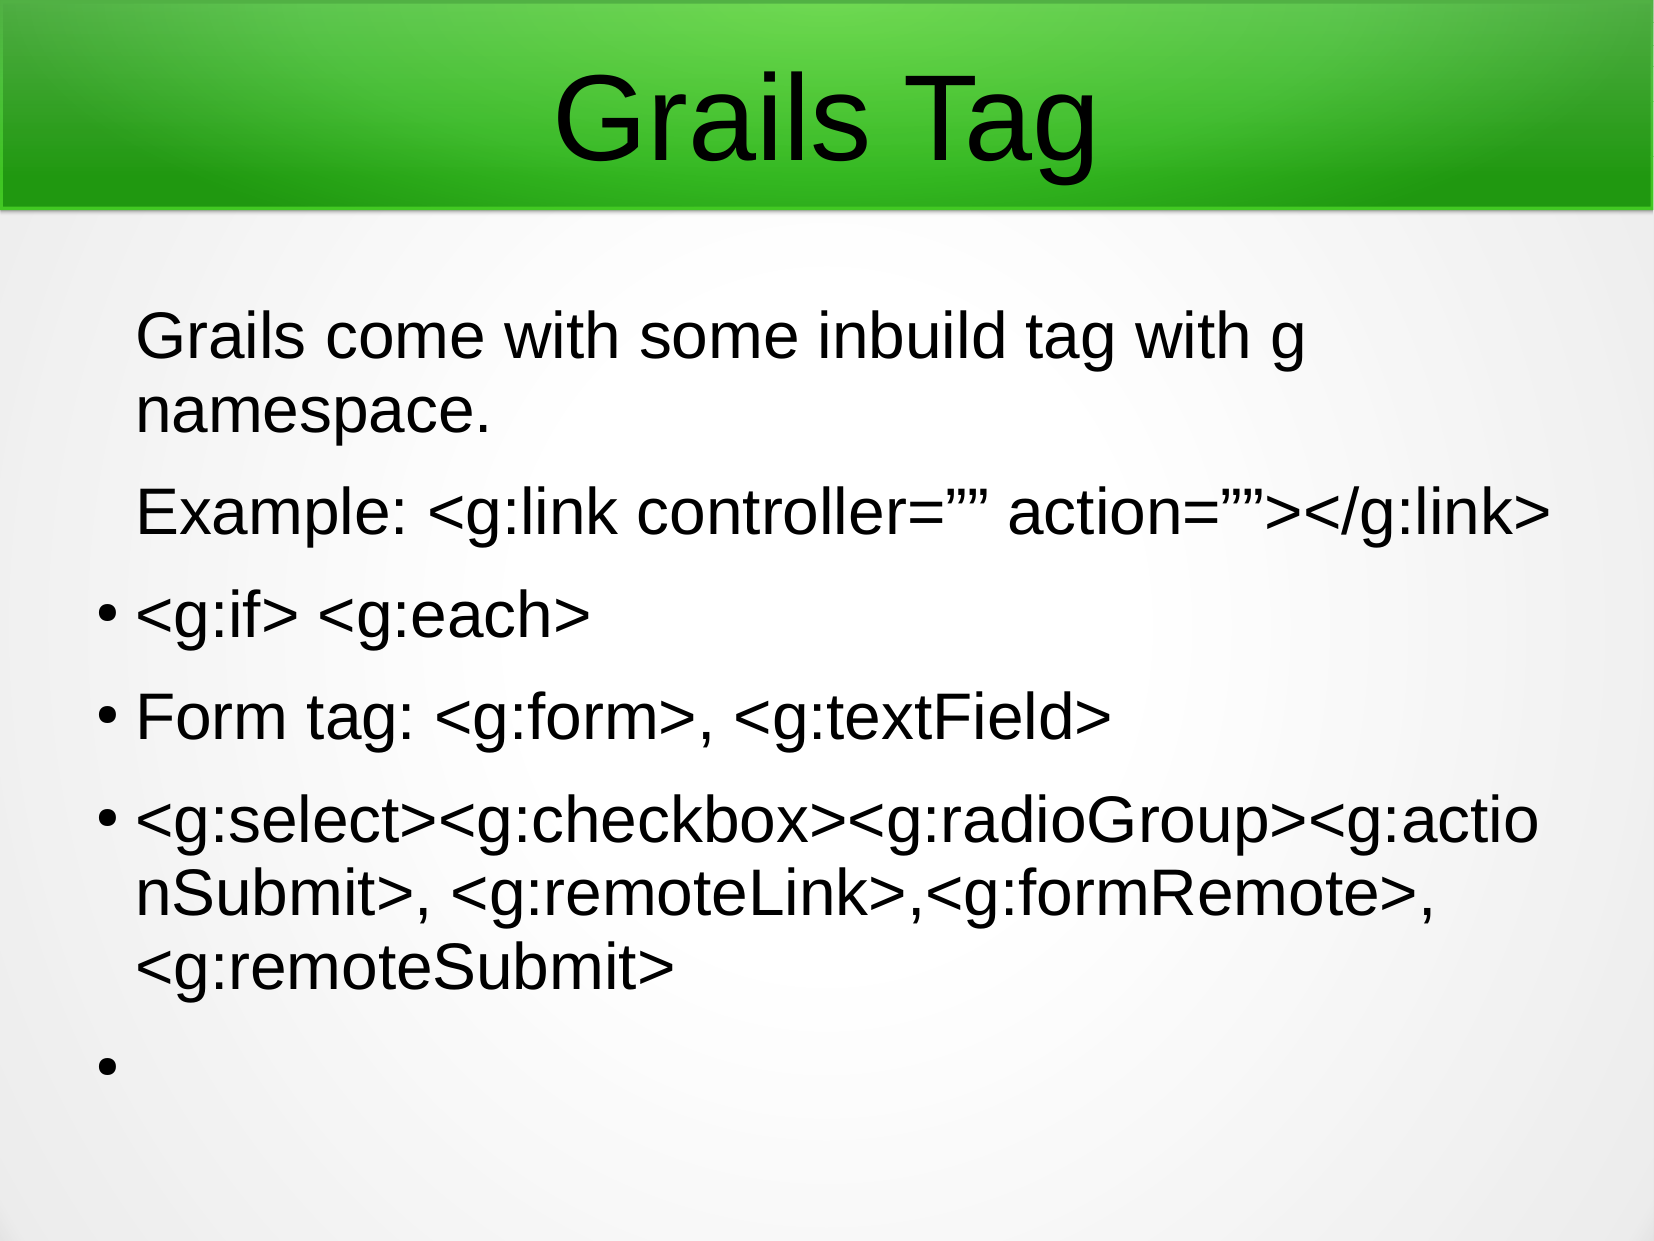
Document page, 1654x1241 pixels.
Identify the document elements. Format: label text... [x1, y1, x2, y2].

title Grails Tag [82, 47, 1571, 189]
list Grails come with some inbuild tag with g namespace. Example: <g:link controller=”” action=””></g:link> <g:if> <g:each> Form tag: <g:form>, <g:textField> <g:select><g:checkbox><g:radioGroup><g:actionSubmit>, <g:remoteLink>,<g:formRemote>, <g:remoteSubmit> [82, 299, 1571, 1019]
